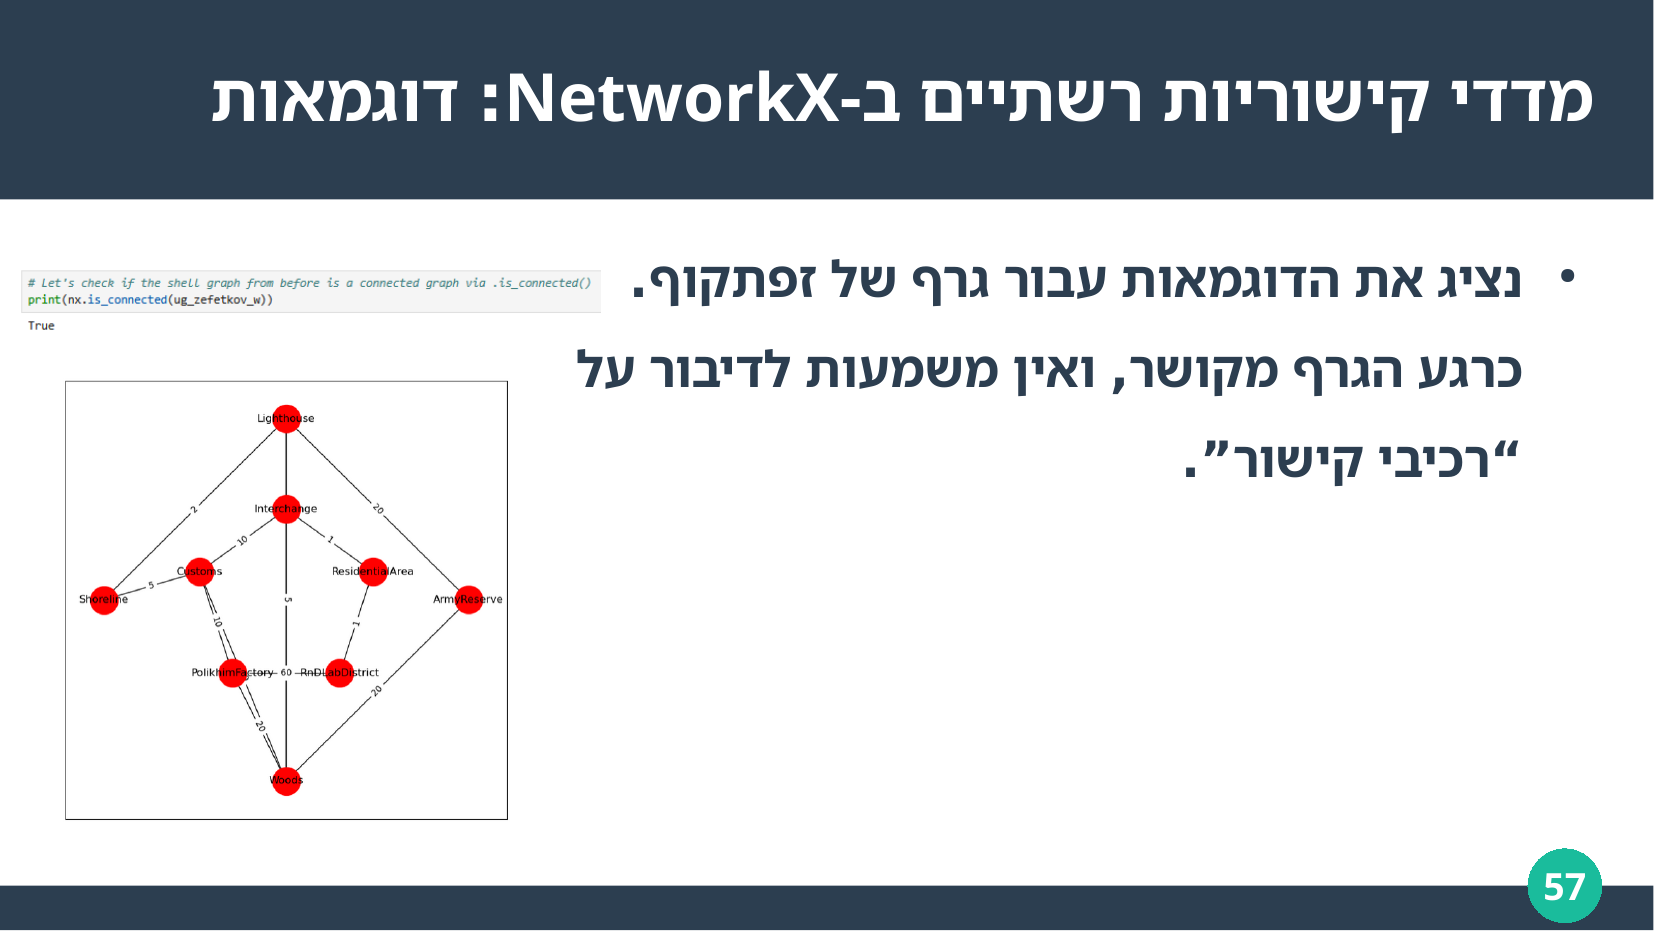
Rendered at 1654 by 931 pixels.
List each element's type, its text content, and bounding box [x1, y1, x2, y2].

picture [58, 374, 514, 826]
picture [15, 262, 601, 338]
list נציג את הדוגמאות עבור גרף של זפתקוף. כרגע הגרף מקושר, ואין משמעות לדיבור על “רכיבי קישור”. [58, 243, 1595, 864]
title מדדי קישוריות רשתיים ב-NetworkX: דוגמאות [58, 36, 1595, 155]
